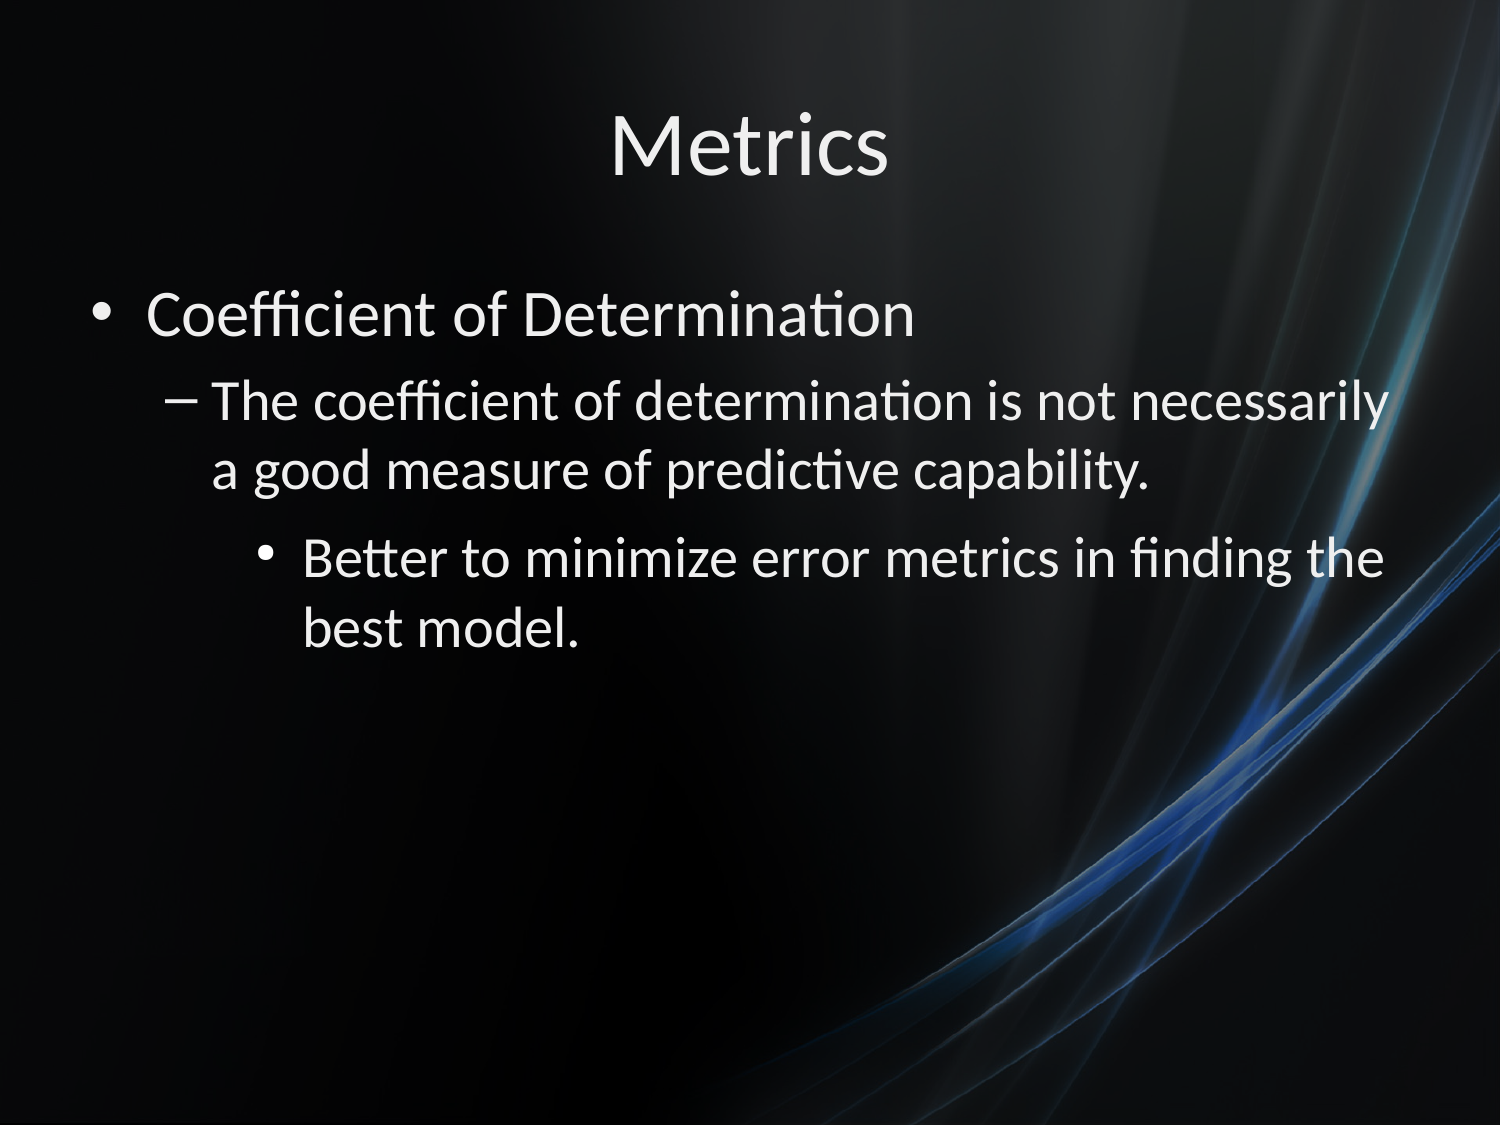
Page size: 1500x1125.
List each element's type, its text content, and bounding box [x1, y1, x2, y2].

list Coefficient of Determination The coefficient of determination is not necessarily a good measure of predictive capability. Better to minimize error metrics in finding the best model. [75, 262, 1425, 1005]
title Metrics [75, 45, 1425, 233]
picture [0, 0, 1500, 1125]
